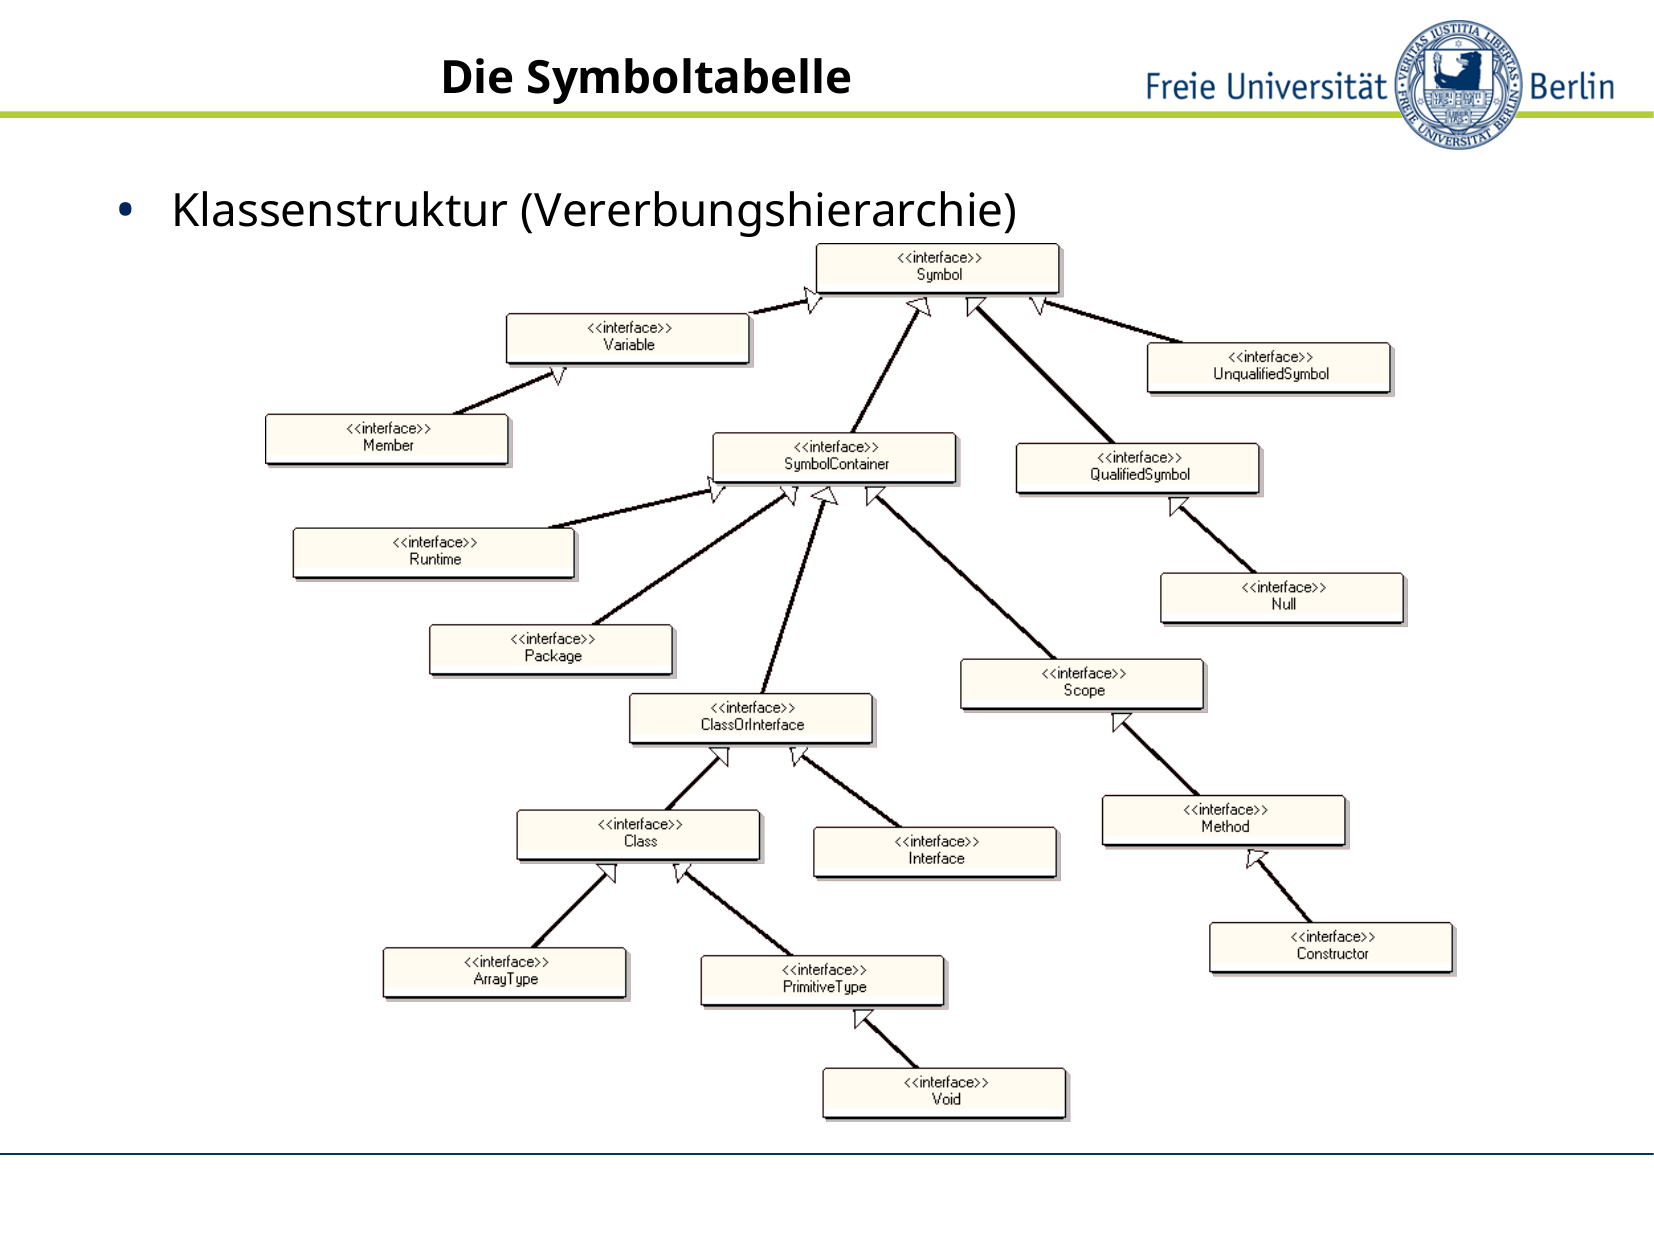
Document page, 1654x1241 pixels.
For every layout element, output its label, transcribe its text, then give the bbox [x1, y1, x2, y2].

picture [265, 243, 1457, 1123]
title Die Symboltabelle [422, 0, 1654, 152]
list Klassenstruktur (Vererbungshierarchie) [115, 177, 1418, 680]
